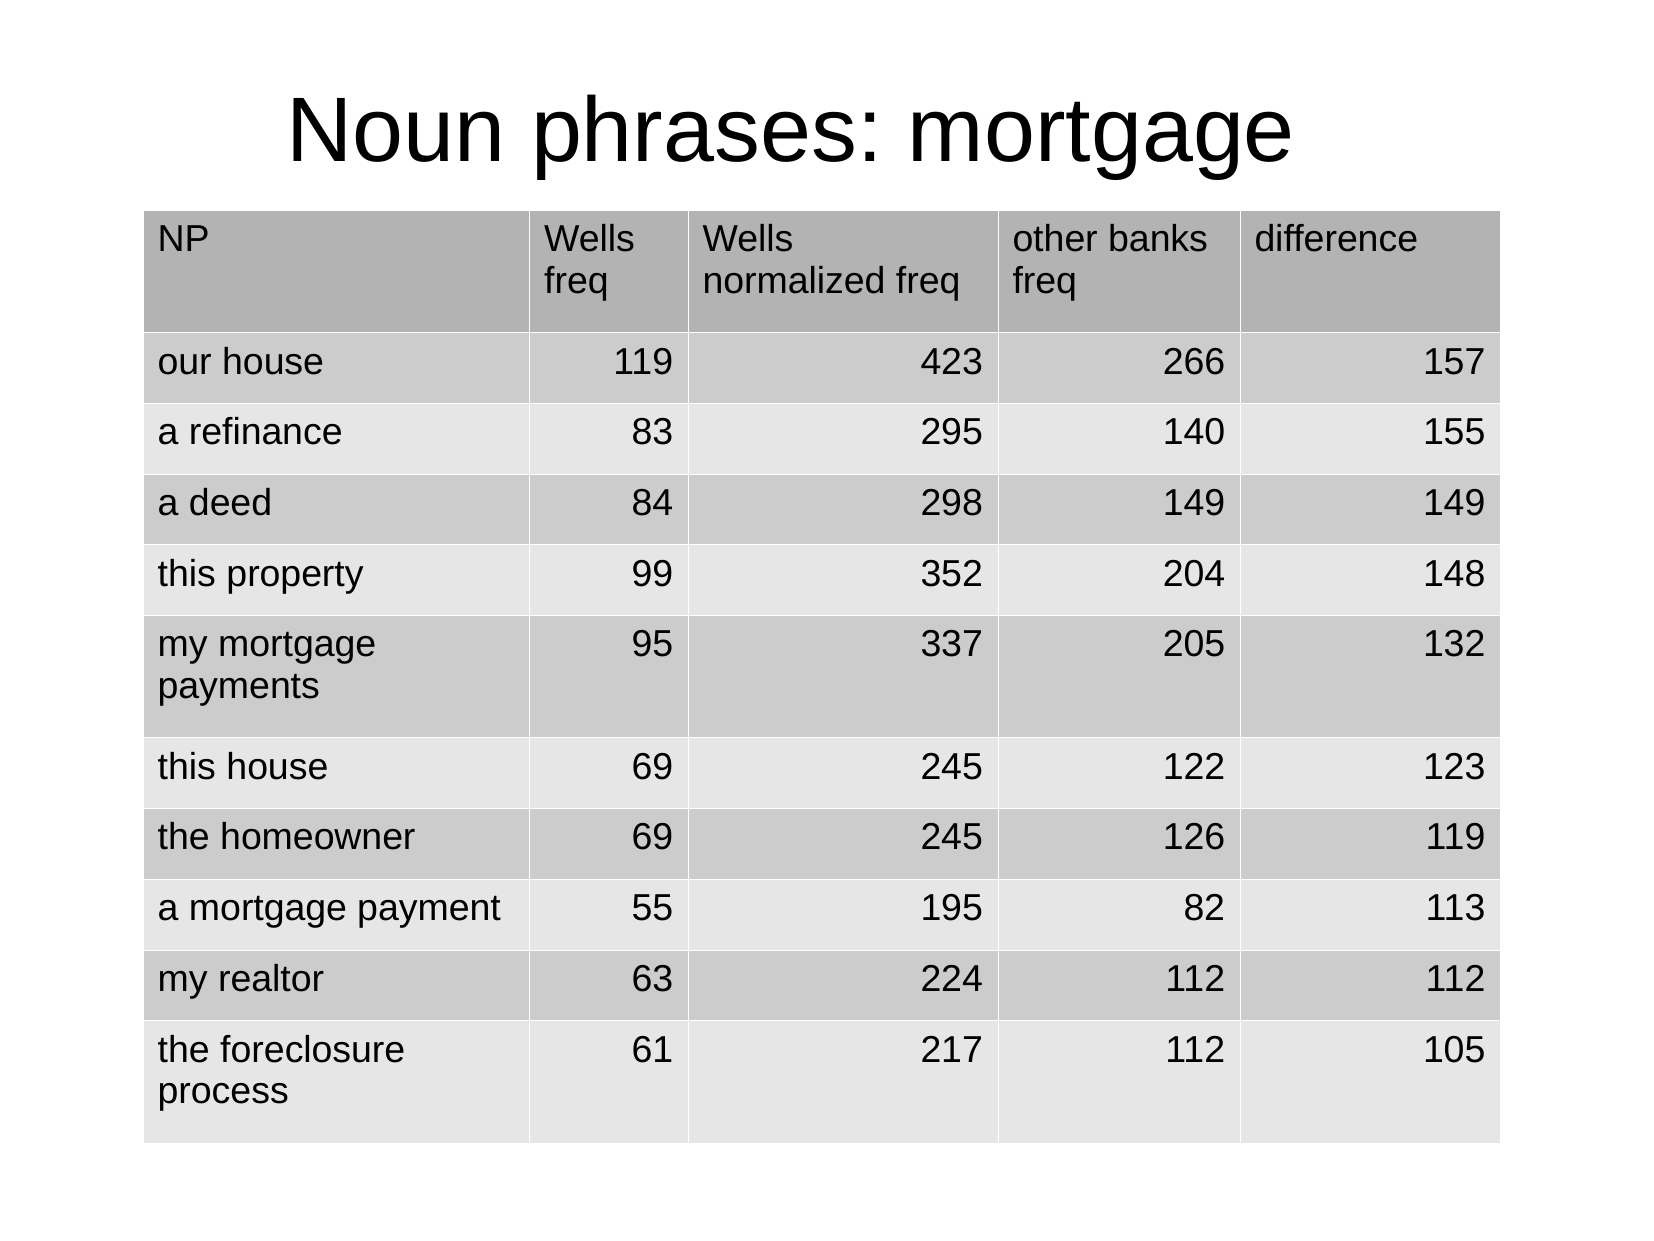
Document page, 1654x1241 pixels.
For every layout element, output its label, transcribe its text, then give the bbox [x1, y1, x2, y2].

table_cell 337 [689, 616, 998, 737]
table_cell 352 [689, 545, 998, 615]
table_cell 126 [999, 809, 1240, 879]
table_cell 140 [999, 404, 1240, 474]
table_cell my mortgage payments [144, 616, 529, 737]
title Noun phrases: mortgage [82, 49, 1501, 211]
table_cell 82 [999, 880, 1240, 950]
table_cell a deed [144, 475, 529, 544]
table_cell 195 [689, 880, 998, 950]
table_cell 224 [689, 951, 998, 1020]
table_cell the homeowner [144, 809, 529, 879]
table_cell 69 [530, 738, 688, 808]
table_cell 205 [999, 616, 1240, 737]
table_cell my realtor [144, 951, 529, 1020]
table_header difference [1241, 211, 1500, 332]
table_cell 295 [689, 404, 998, 474]
table_cell 112 [999, 1021, 1240, 1143]
table_cell 122 [999, 738, 1240, 808]
table_cell 55 [530, 880, 688, 950]
table_cell a refinance [144, 404, 529, 474]
table_cell this property [144, 545, 529, 615]
table_cell 148 [1241, 545, 1500, 615]
table_cell 217 [689, 1021, 998, 1143]
table_cell 69 [530, 809, 688, 879]
table_cell 84 [530, 475, 688, 544]
table_header NP [144, 211, 529, 332]
table_header Wells freq [530, 211, 688, 332]
table_cell 112 [999, 951, 1240, 1020]
table_cell 61 [530, 1021, 688, 1143]
table_cell 157 [1241, 333, 1500, 403]
table_cell 99 [530, 545, 688, 615]
table_cell 149 [999, 475, 1240, 544]
table_cell the foreclosure process [144, 1021, 529, 1143]
table_cell 123 [1241, 738, 1500, 808]
table_cell 119 [1241, 809, 1500, 879]
table_cell this house [144, 738, 529, 808]
table_cell 119 [530, 333, 688, 403]
table_cell 245 [689, 809, 998, 879]
table_cell 83 [530, 404, 688, 474]
table_cell 63 [530, 951, 688, 1020]
table_cell 266 [999, 333, 1240, 403]
table_header Wells normalized freq [689, 211, 998, 332]
table_cell 298 [689, 475, 998, 544]
table_cell 105 [1241, 1021, 1500, 1143]
table_cell 95 [530, 616, 688, 737]
table_cell 112 [1241, 951, 1500, 1020]
table_cell 155 [1241, 404, 1500, 474]
table_cell 149 [1241, 475, 1500, 544]
table_cell 204 [999, 545, 1240, 615]
table_header other banks freq [999, 211, 1240, 332]
table_cell a mortgage payment [144, 880, 529, 950]
table_cell our house [144, 333, 529, 403]
table_cell 245 [689, 738, 998, 808]
table_cell 423 [689, 333, 998, 403]
table_cell 132 [1241, 616, 1500, 737]
table_cell 113 [1241, 880, 1500, 950]
